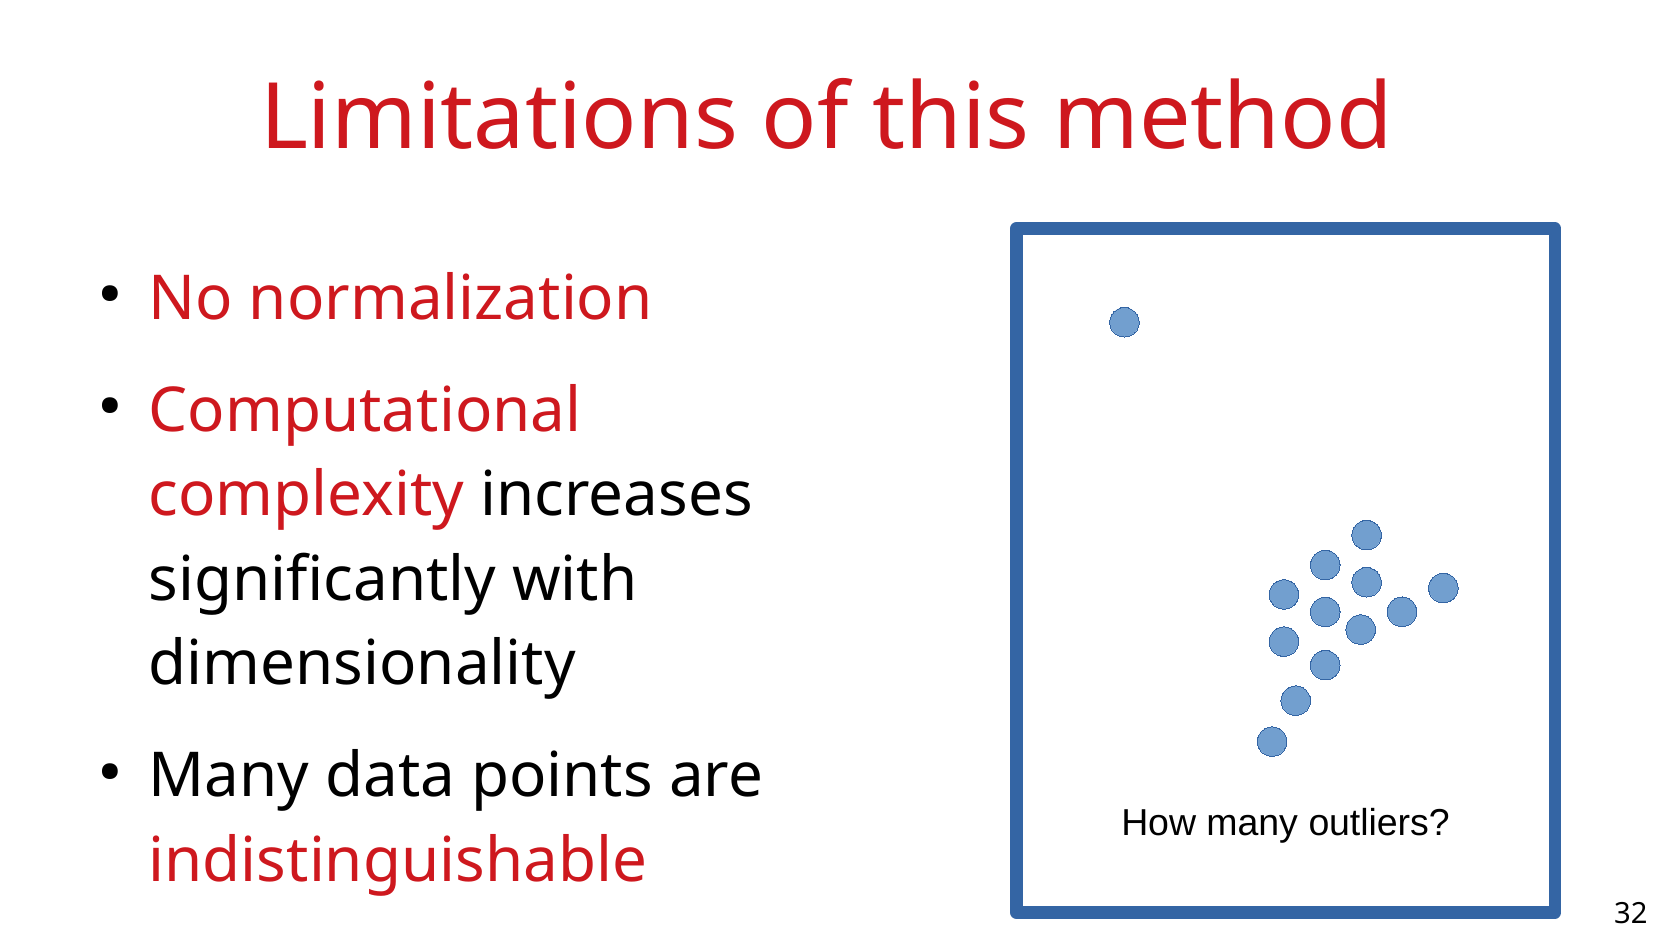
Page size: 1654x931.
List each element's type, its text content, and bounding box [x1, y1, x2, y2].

text_box How many outliers? [1016, 228, 1555, 913]
list No normalization Computational complexity increases significantly with dimensionality Many data points are indistinguishable [82, 253, 862, 902]
title Limitations of this method [82, 1, 1571, 226]
